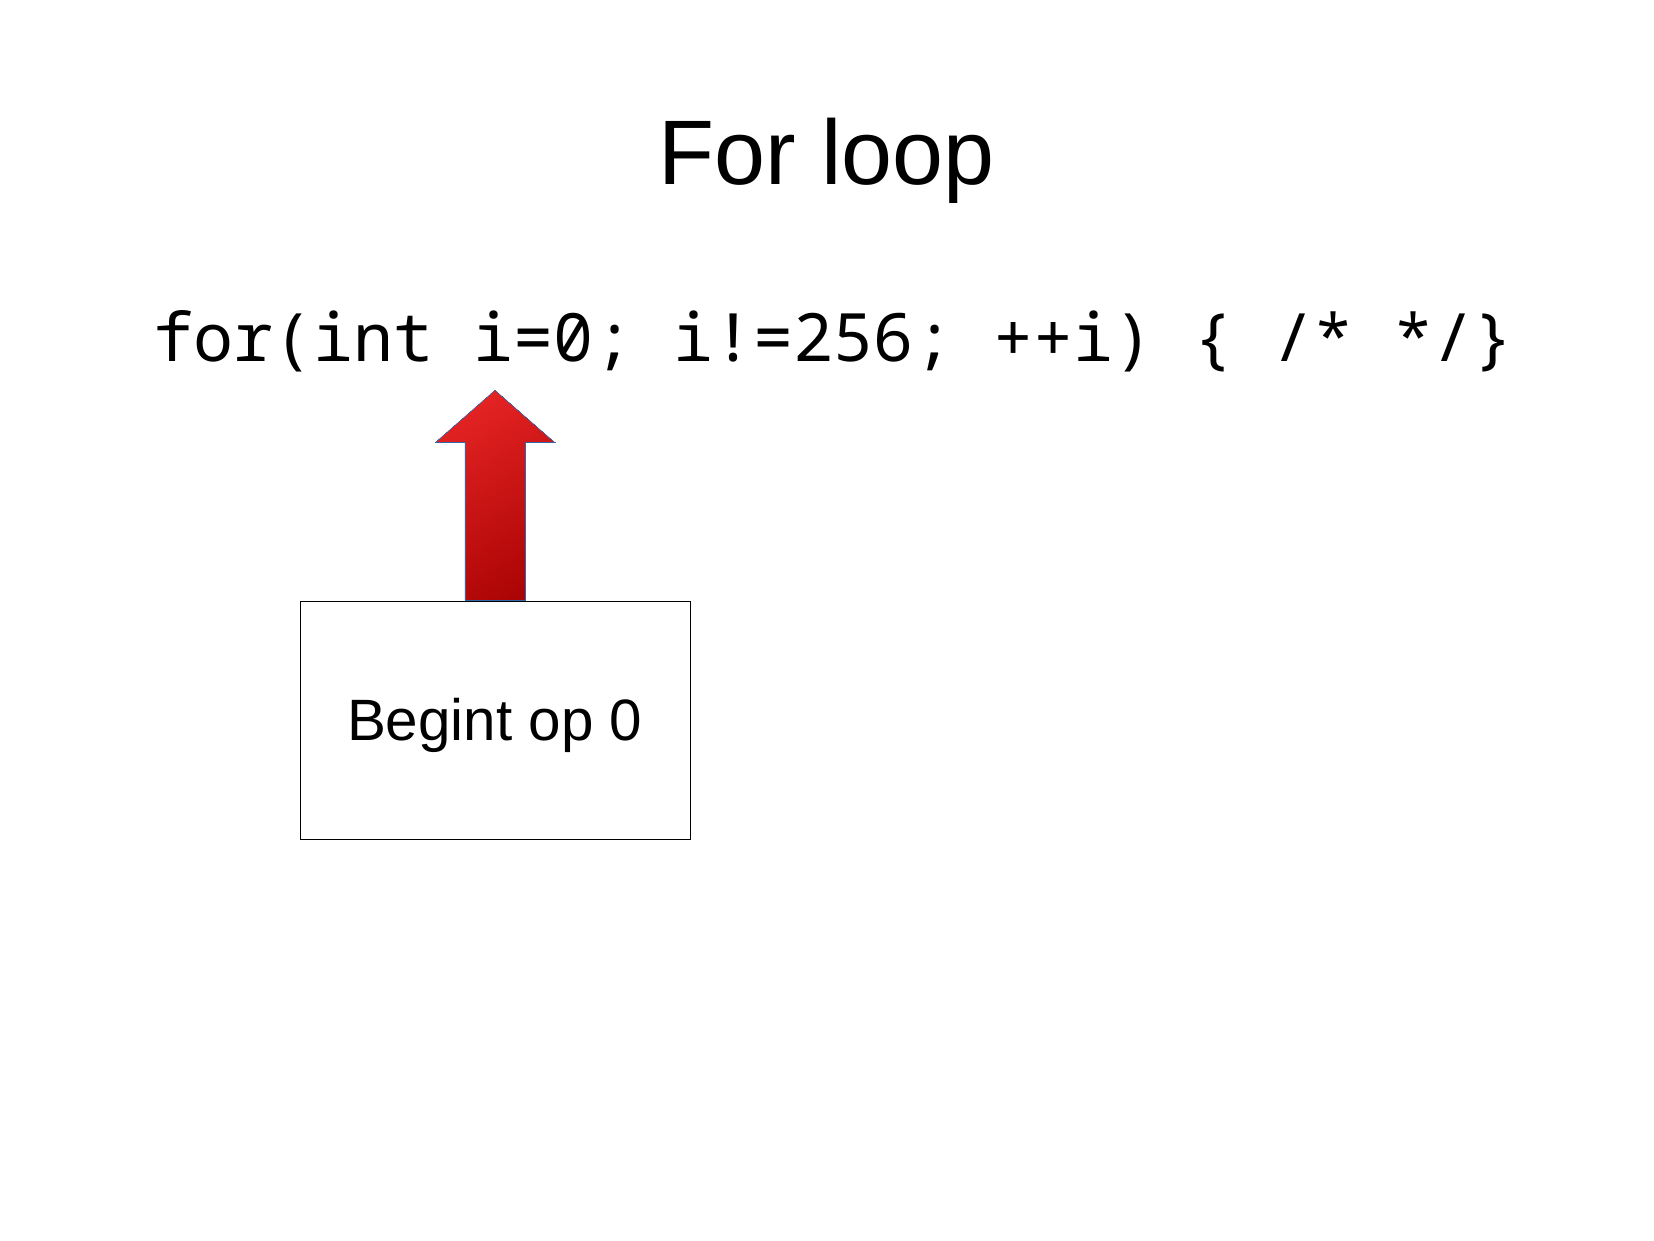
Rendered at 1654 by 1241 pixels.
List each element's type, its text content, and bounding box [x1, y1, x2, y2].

text_box Begint op 0 [300, 601, 691, 840]
list for(int i=0; i!=256; ++i) { /* */} [82, 290, 1571, 1010]
title For loop [82, 49, 1571, 257]
text_box [435, 390, 556, 601]
